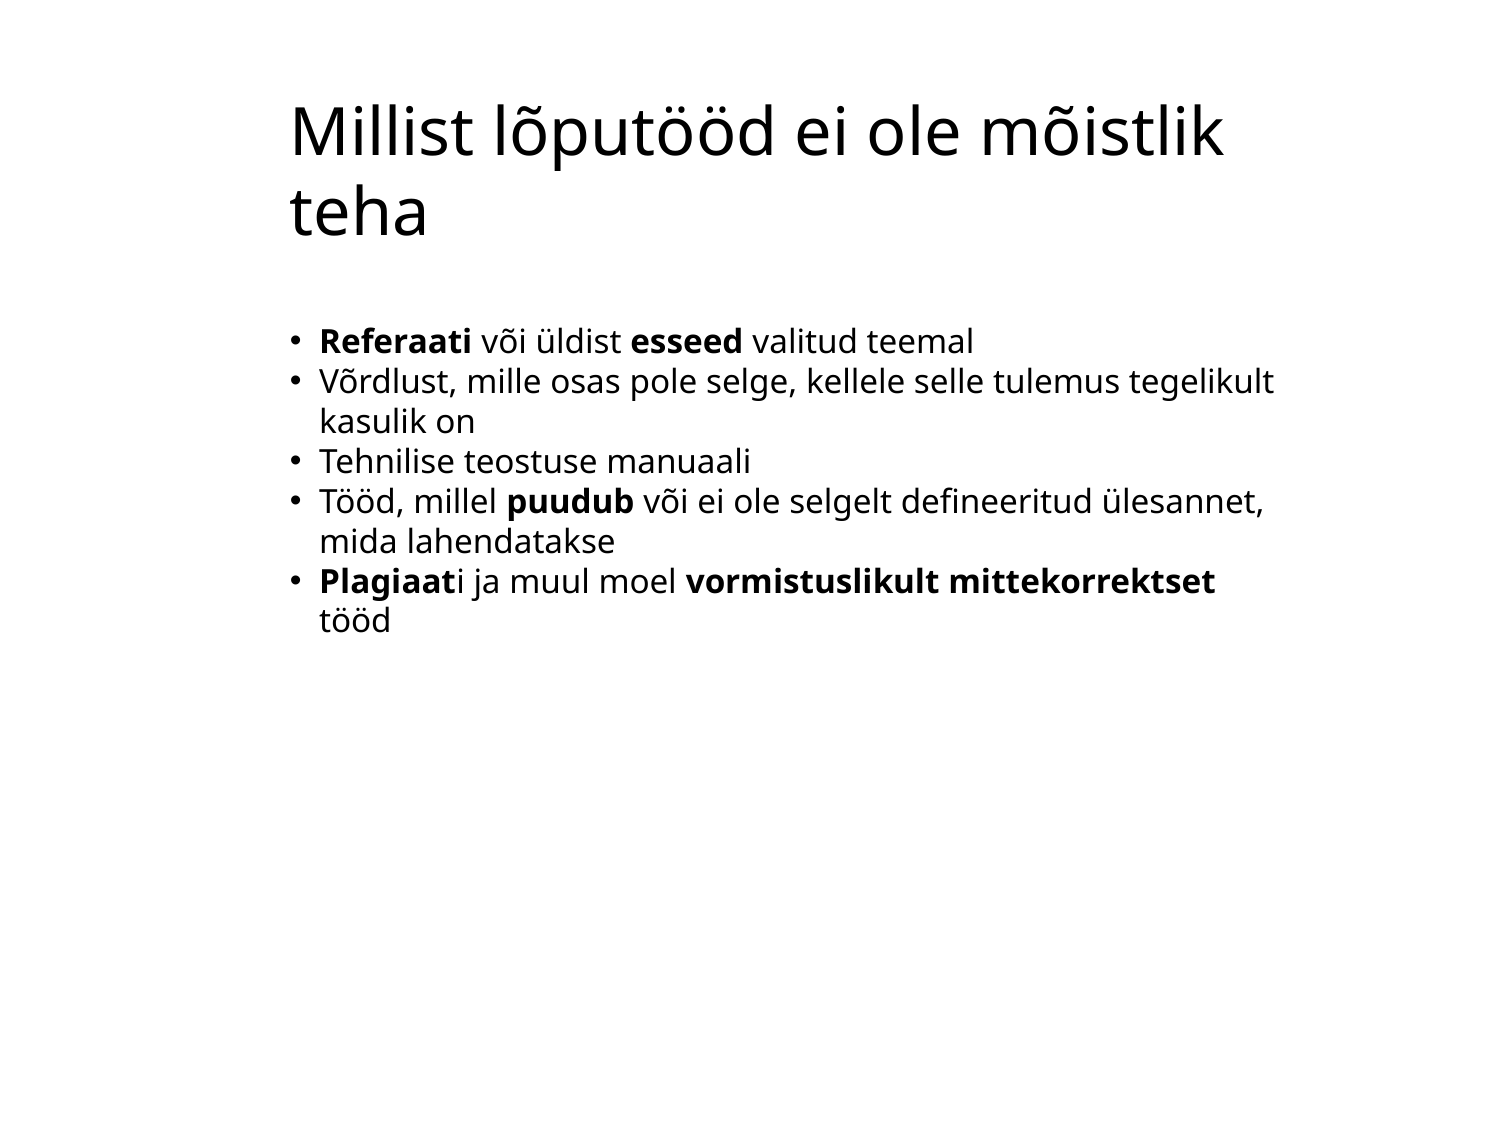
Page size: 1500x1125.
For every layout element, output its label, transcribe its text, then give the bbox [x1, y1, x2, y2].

text_box Referaati või üldist esseed valitud teemal Võrdlust, mille osas pole selge, kellele selle tulemus tegelikult kasulik on Tehnilise teostuse manuaali Tööd, millel puudub või ei ole selgelt defineeritud ülesannet, mida lahendatakse Plagiaati ja muul moel vormistuslikult mittekorrektset tööd [274, 312, 1297, 1010]
text_box Millist lõputööd ei ole mõistlik teha [275, 74, 1329, 263]
